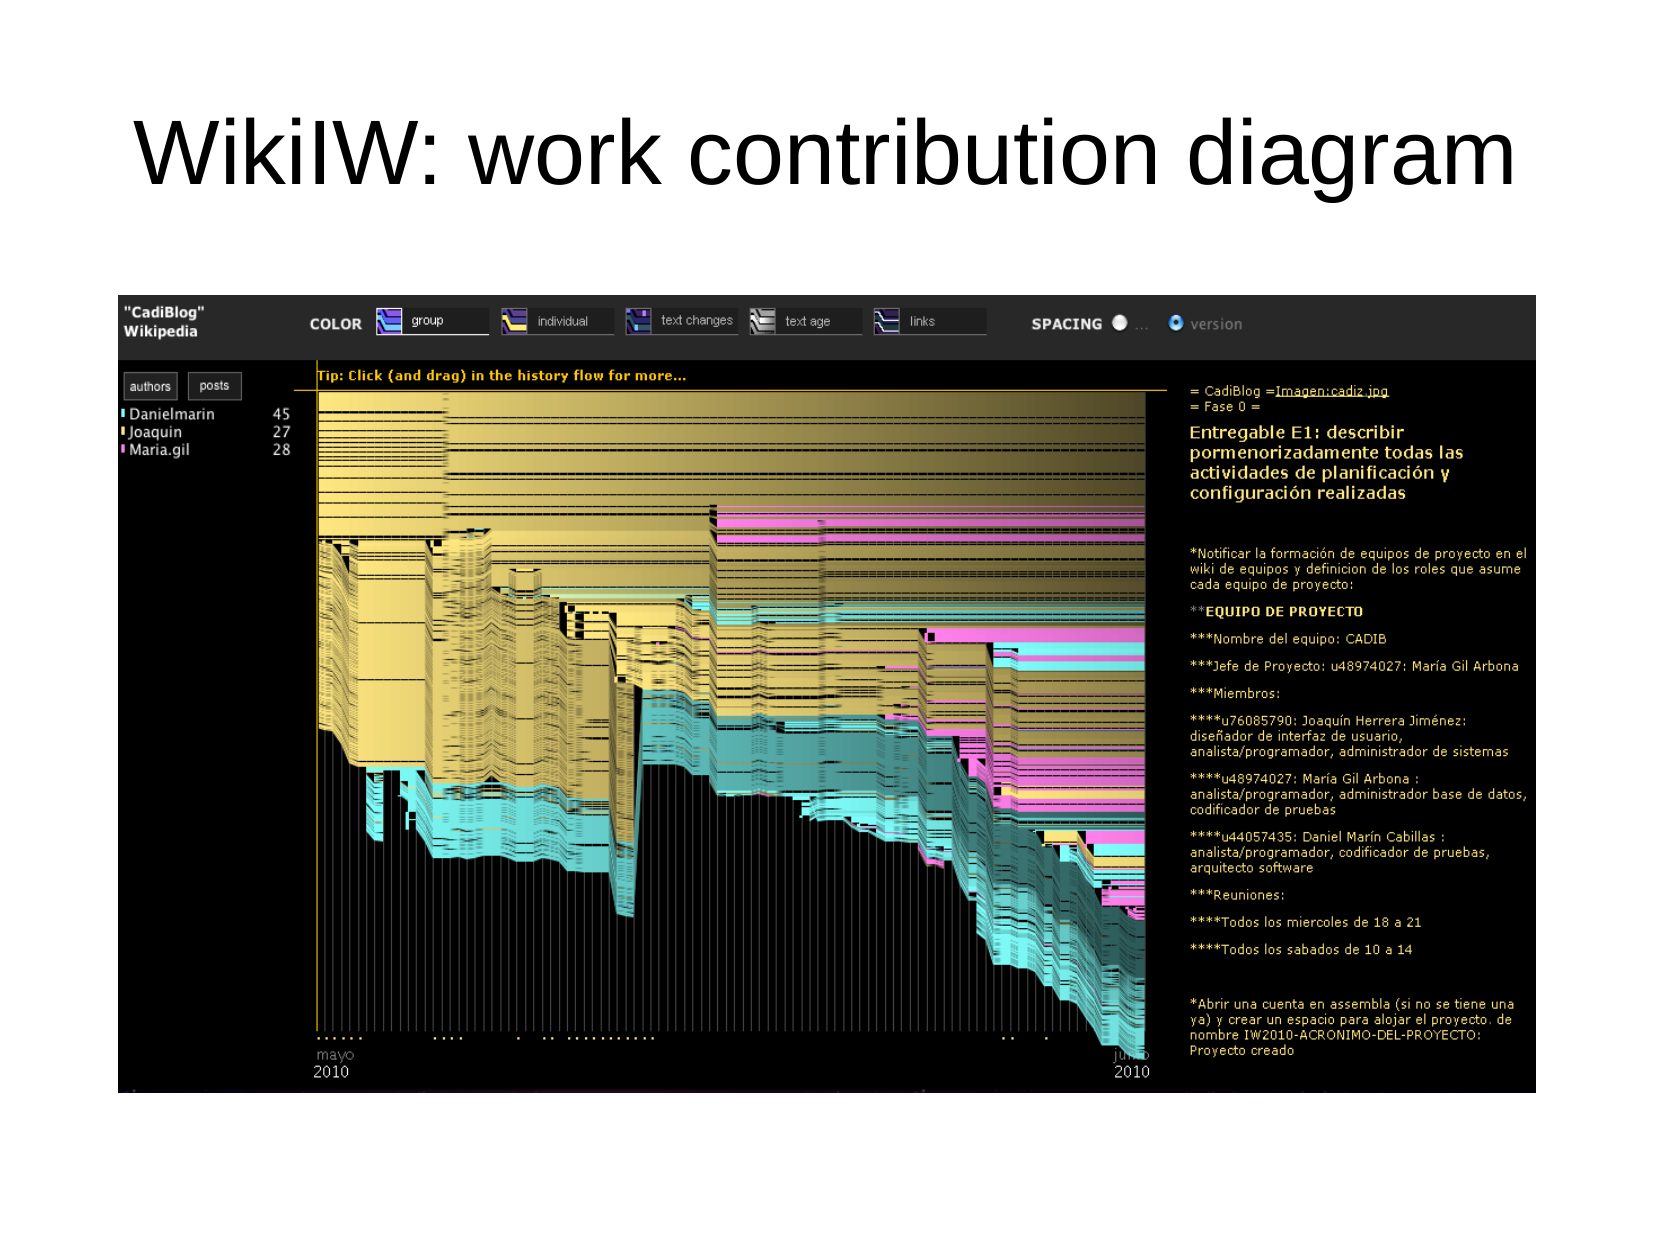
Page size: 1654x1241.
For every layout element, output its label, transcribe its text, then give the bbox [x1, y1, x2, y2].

title WikiIW: work contribution diagram [82, 49, 1571, 257]
picture [118, 295, 1536, 1093]
